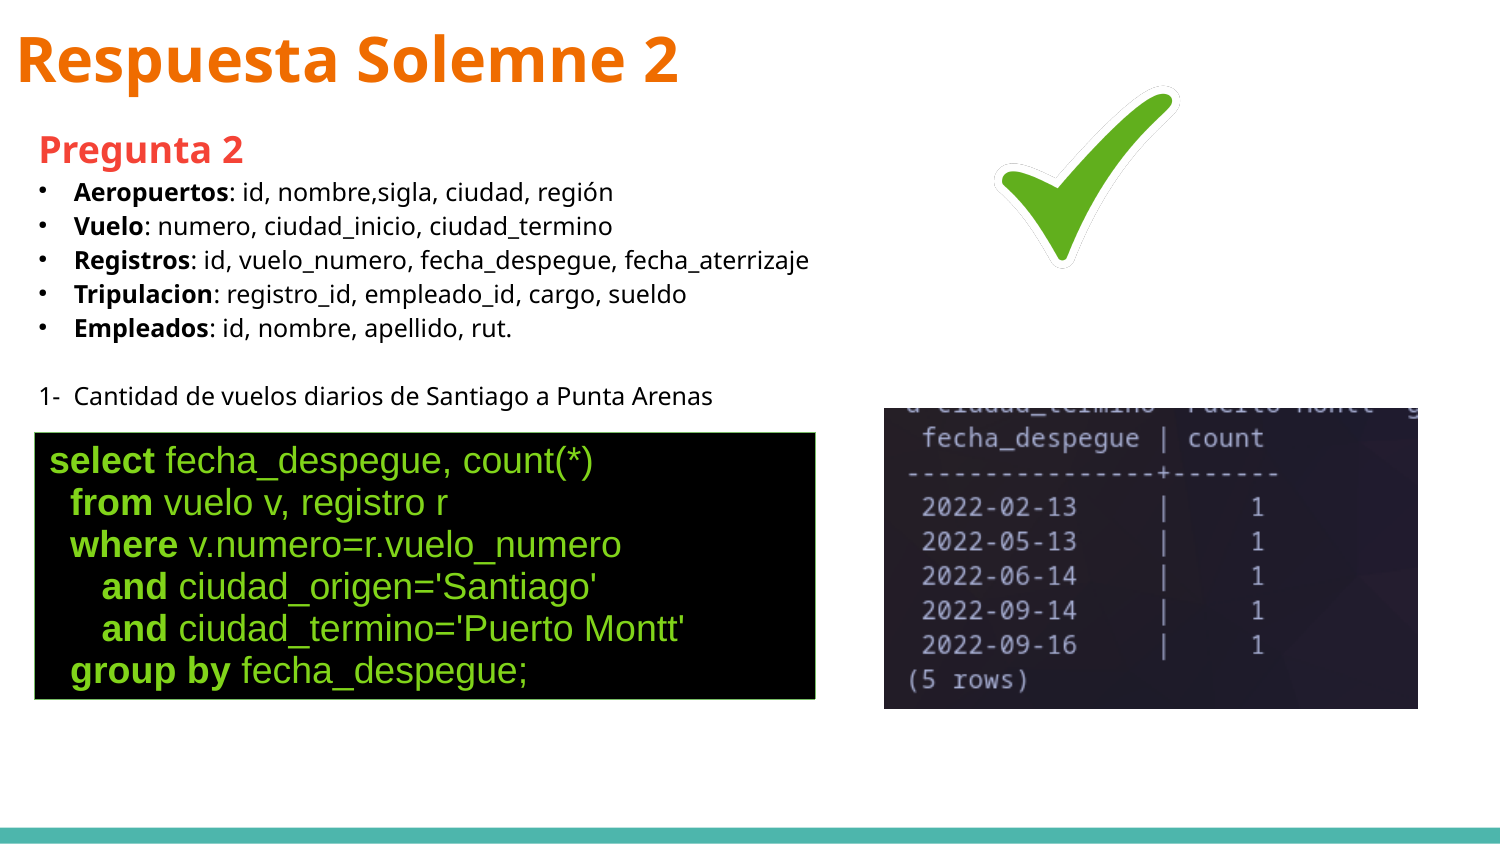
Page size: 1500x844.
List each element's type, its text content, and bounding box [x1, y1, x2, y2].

text_box Pregunta 2 Aeropuertos: id, nombre,sigla, ciudad, región Vuelo: numero, ciudad_inicio, ciudad_termino Registros: id, vuelo_numero, fecha_despegue, fecha_aterrizaje Tripulacion: registro_id, empleado_id, cargo, sueldo Empleados: id, nombre, apellido, rut. 1- Cantidad de vuelos diarios de Santiago a Punta Arenas [23, 115, 1477, 844]
picture [884, 408, 1418, 709]
title Respuesta Solemne 2 [0, 0, 1398, 116]
picture [992, 82, 1182, 272]
table_header select fecha_despegue, count(*) from vuelo v, registro r where v.numero=r.vuelo_numero and ciudad_origen='Santiago' and ciudad_termino='Puerto Montt' group by fecha_despegue; [35, 433, 815, 699]
